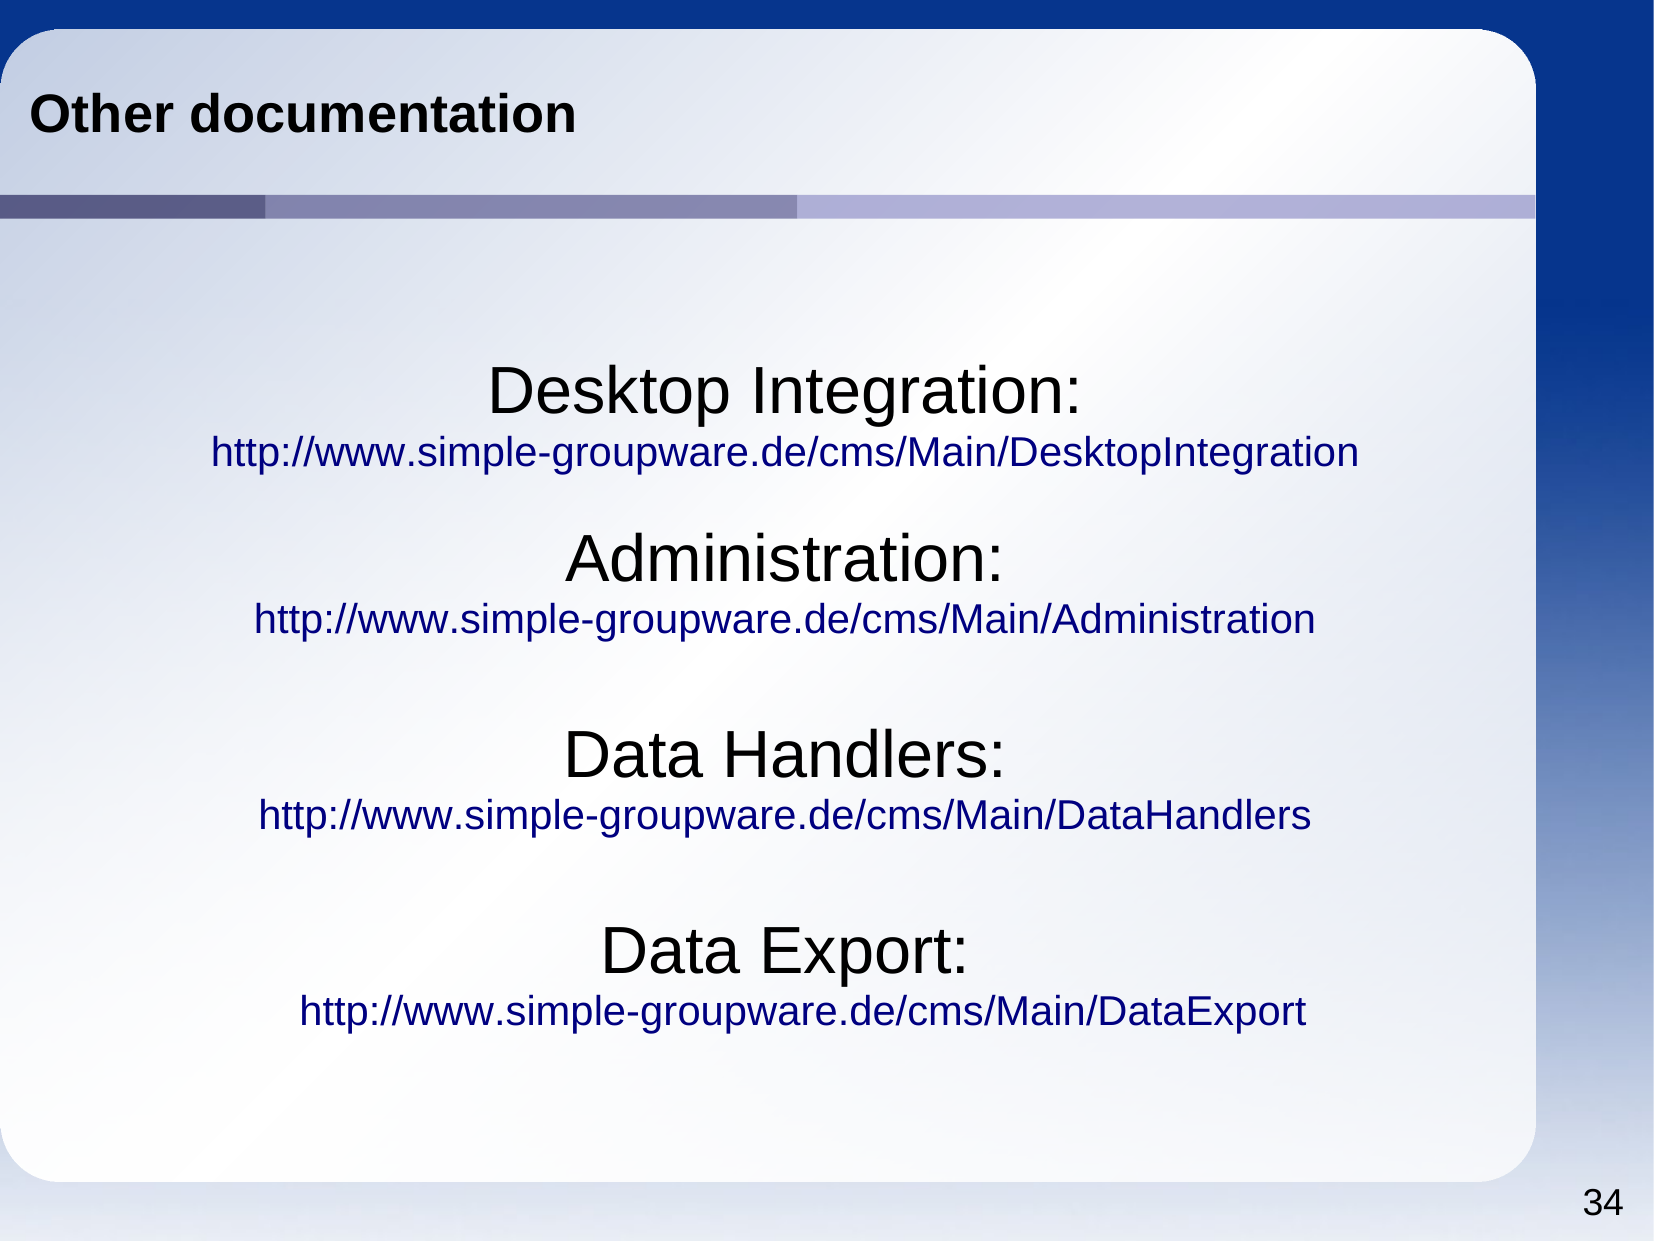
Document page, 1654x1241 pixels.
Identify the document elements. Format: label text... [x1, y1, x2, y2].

title Other documentation [29, 49, 1506, 178]
subtitle Desktop Integration: http://www.simple-groupware.de/cms/Main/DesktopIntegration Administration: http://www.simple-groupware.de/cms/Main/Administration Data Handlers: http://www.simple-groupware.de/cms/Main/DataHandlers Data Export: http://www.simple-groupware.de/cms/Main/DataExport [29, 236, 1506, 1152]
picture [0, 0, 1654, 1241]
